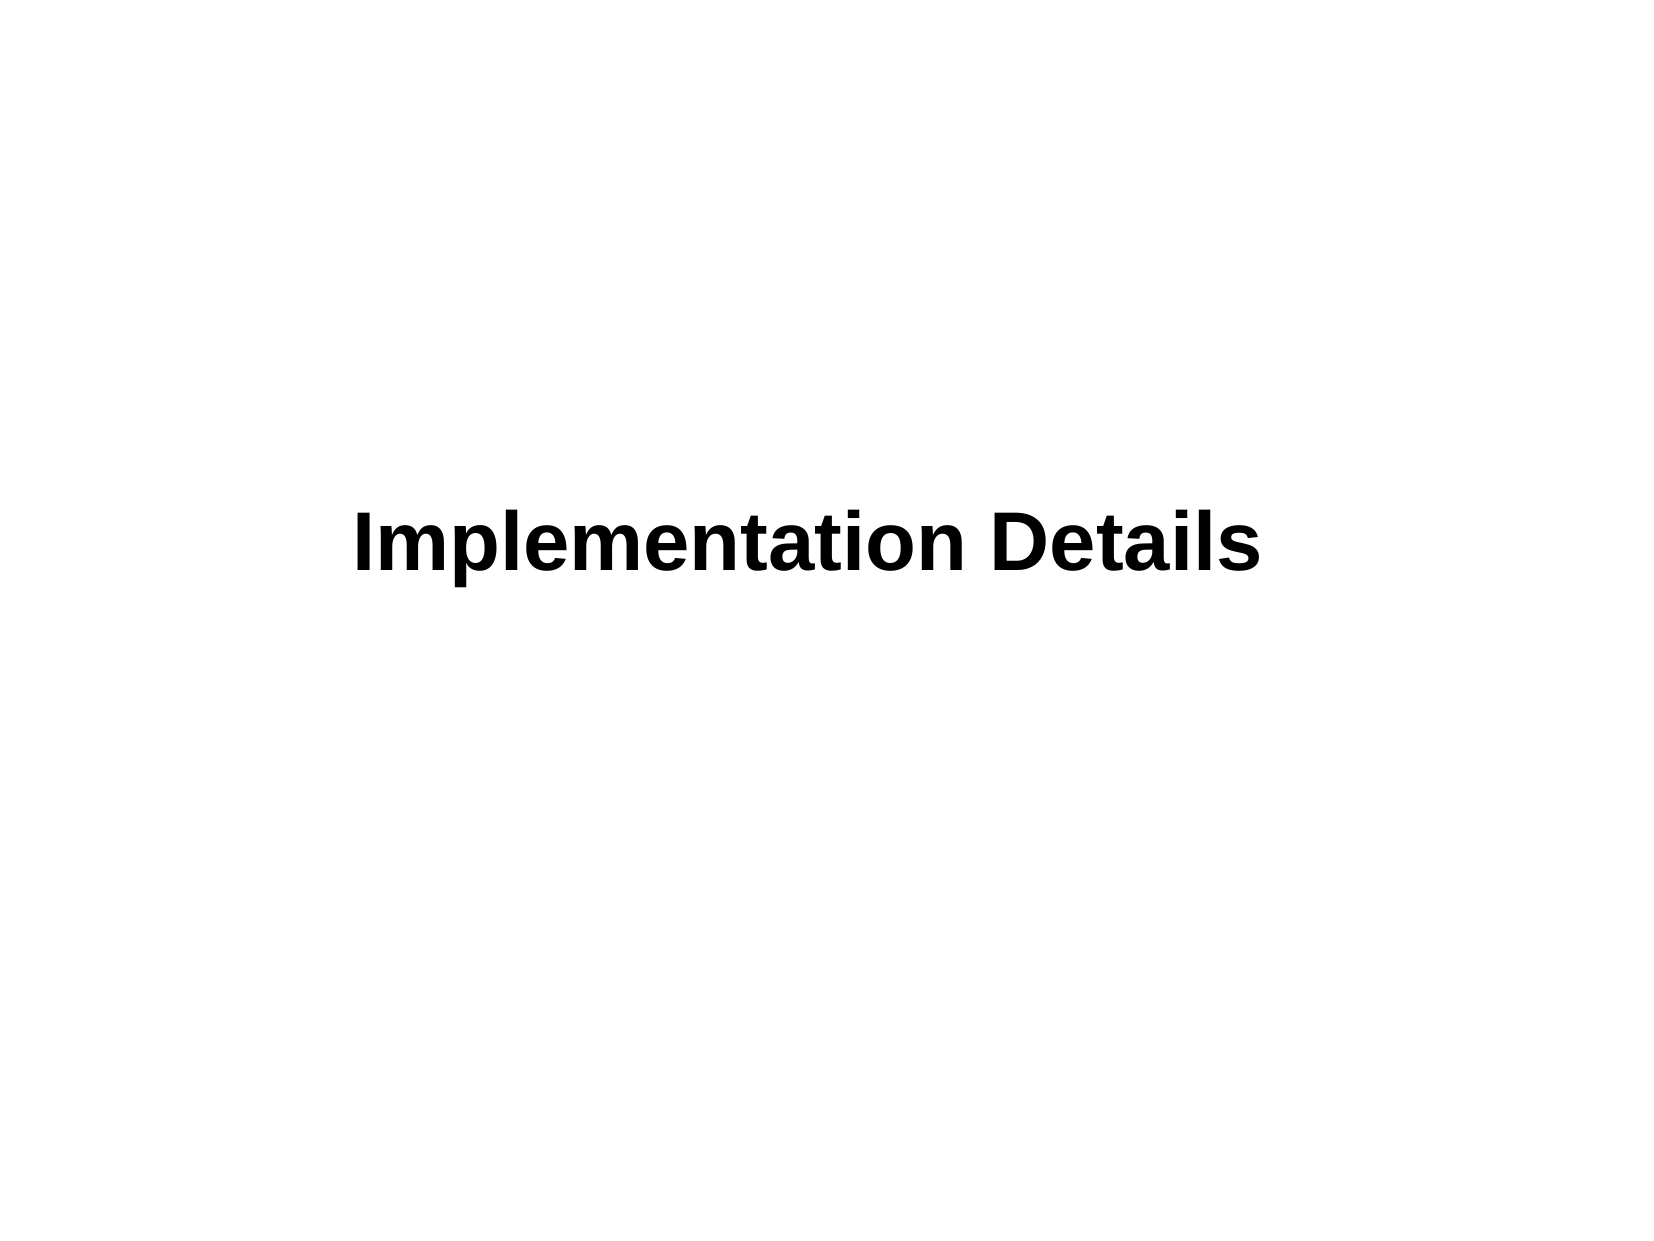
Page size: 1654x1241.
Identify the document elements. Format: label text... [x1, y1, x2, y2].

text_box Implementation Details [337, 487, 1279, 596]
